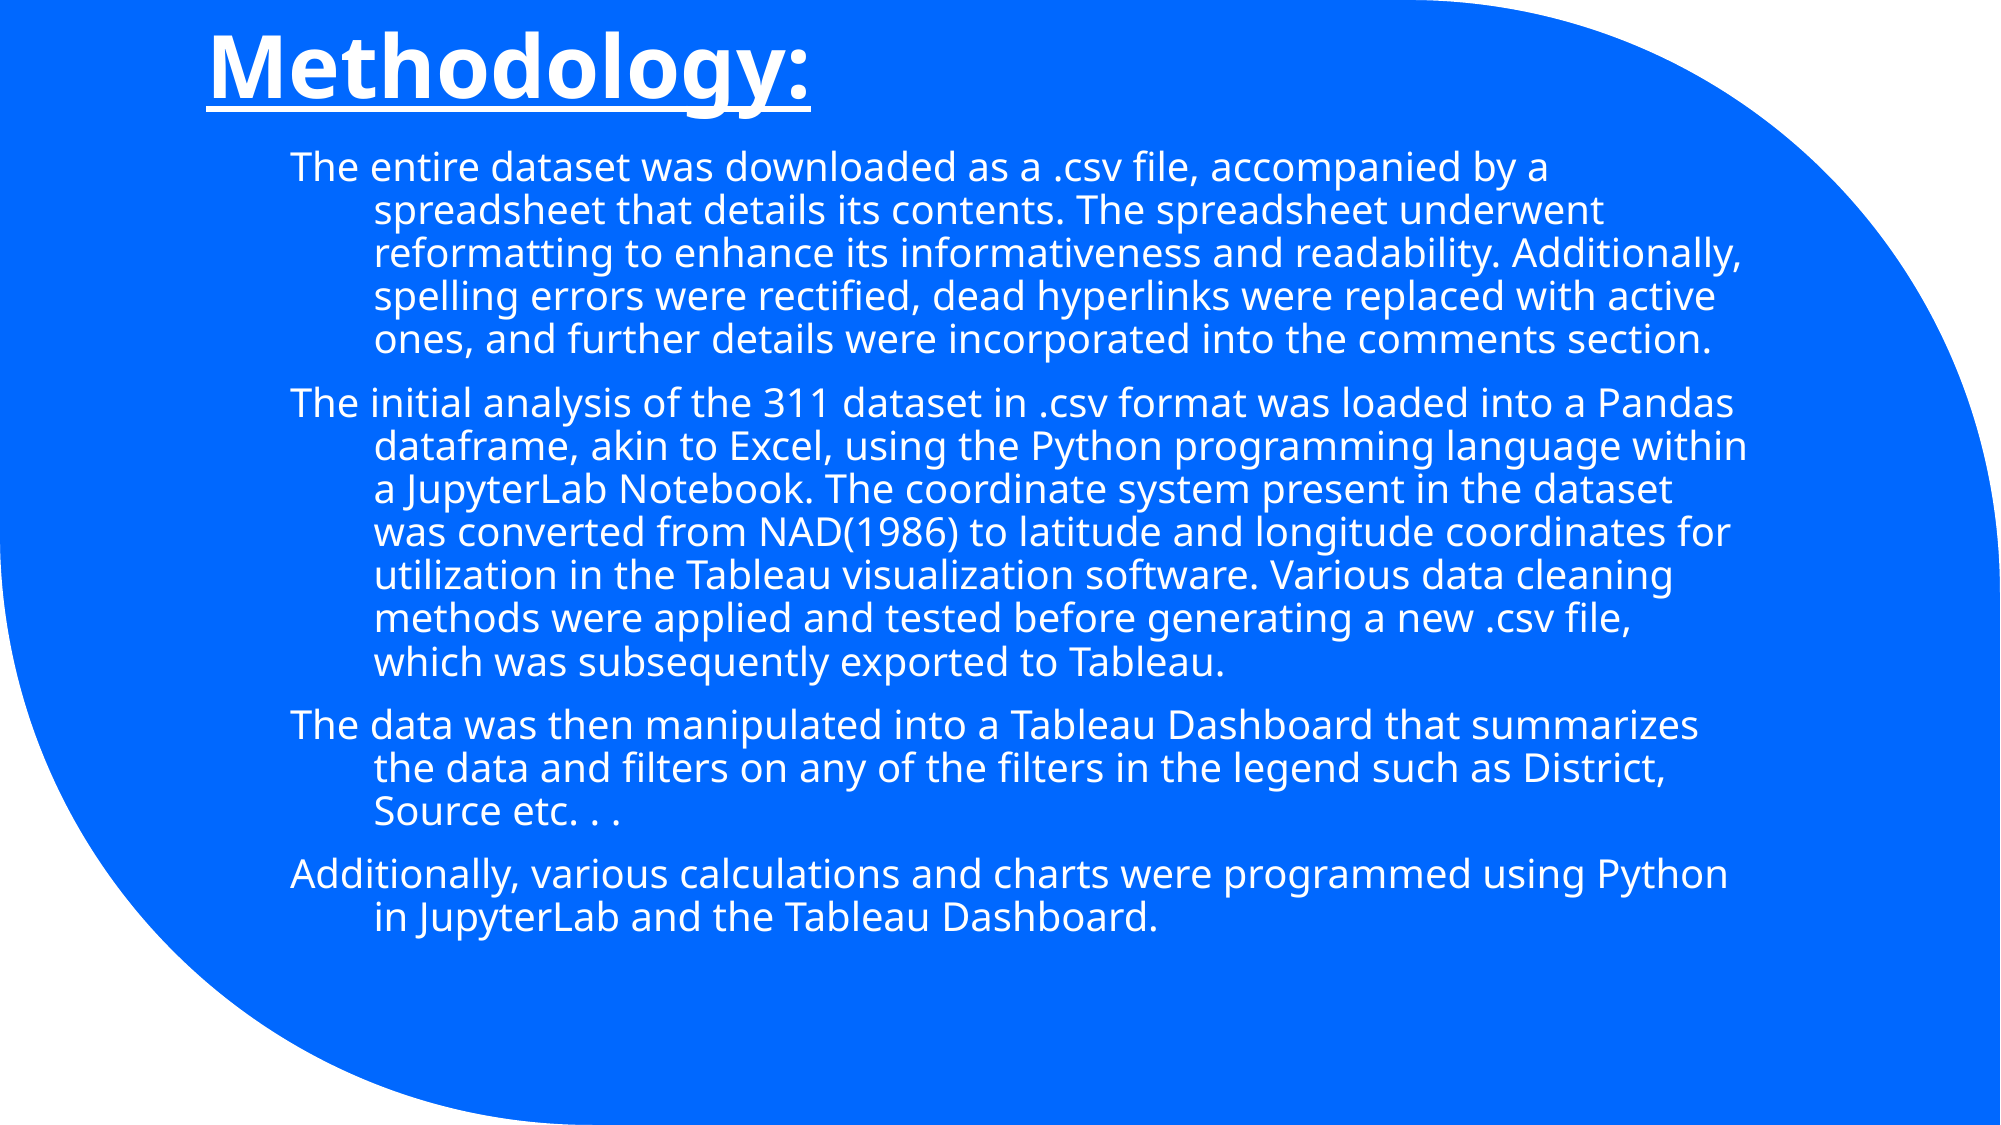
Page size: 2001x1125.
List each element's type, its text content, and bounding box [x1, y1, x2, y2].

list The entire dataset was downloaded as a .csv file, accompanied by a spreadsheet that details its contents. The spreadsheet underwent reformatting to enhance its informativeness and readability. Additionally, spelling errors were rectified, dead hyperlinks were replaced with active ones, and further details were incorporated into the comments section. The initial analysis of the 311 dataset in .csv format was loaded into a Pandas dataframe, akin to Excel, using the Python programming language within a JupyterLab Notebook. The coordinate system present in the dataset was converted from NAD(1986) to latitude and longitude coordinates for utilization in the Tableau visualization software. Various data cleaning methods were applied and tested before generating a new .csv file, which was subsequently exported to Tableau. The data was then manipulated into a Tableau Dashboard that summarizes the data and filters on any of the filters in the legend such as District, Source etc. . . Additionally, various calculations and charts were programmed using Python in JupyterLab and the Tableau Dashboard. [191, 139, 1766, 984]
title Methodology: [191, 11, 1796, 124]
